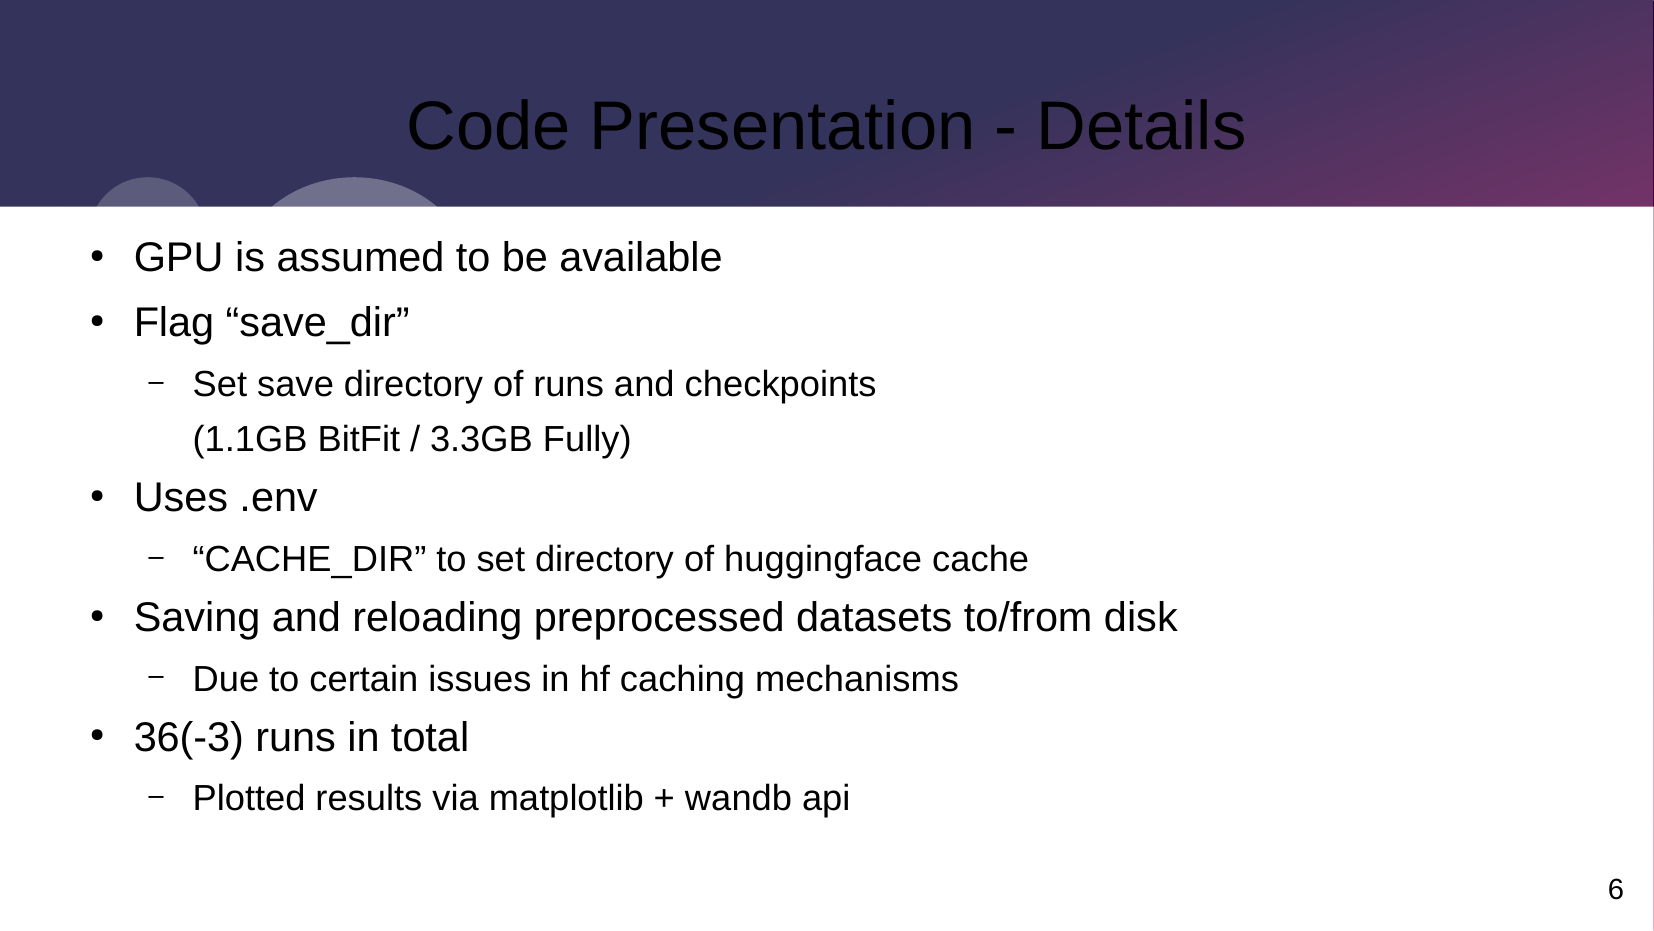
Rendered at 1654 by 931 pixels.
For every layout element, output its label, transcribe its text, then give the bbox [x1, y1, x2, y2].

title Code Presentation - Details [88, 44, 1565, 207]
list GPU is assumed to be available Flag “save_dir” Set save directory of runs and checkpoints (1.1GB BitFit / 3.3GB Fully) Uses .env “CACHE_DIR” to set directory of huggingface cache Saving and reloading preprocessed datasets to/from disk Due to certain issues in hf caching mechanisms 36(-3) runs in total Plotted results via matplotlib + wandb api [75, 234, 1552, 826]
